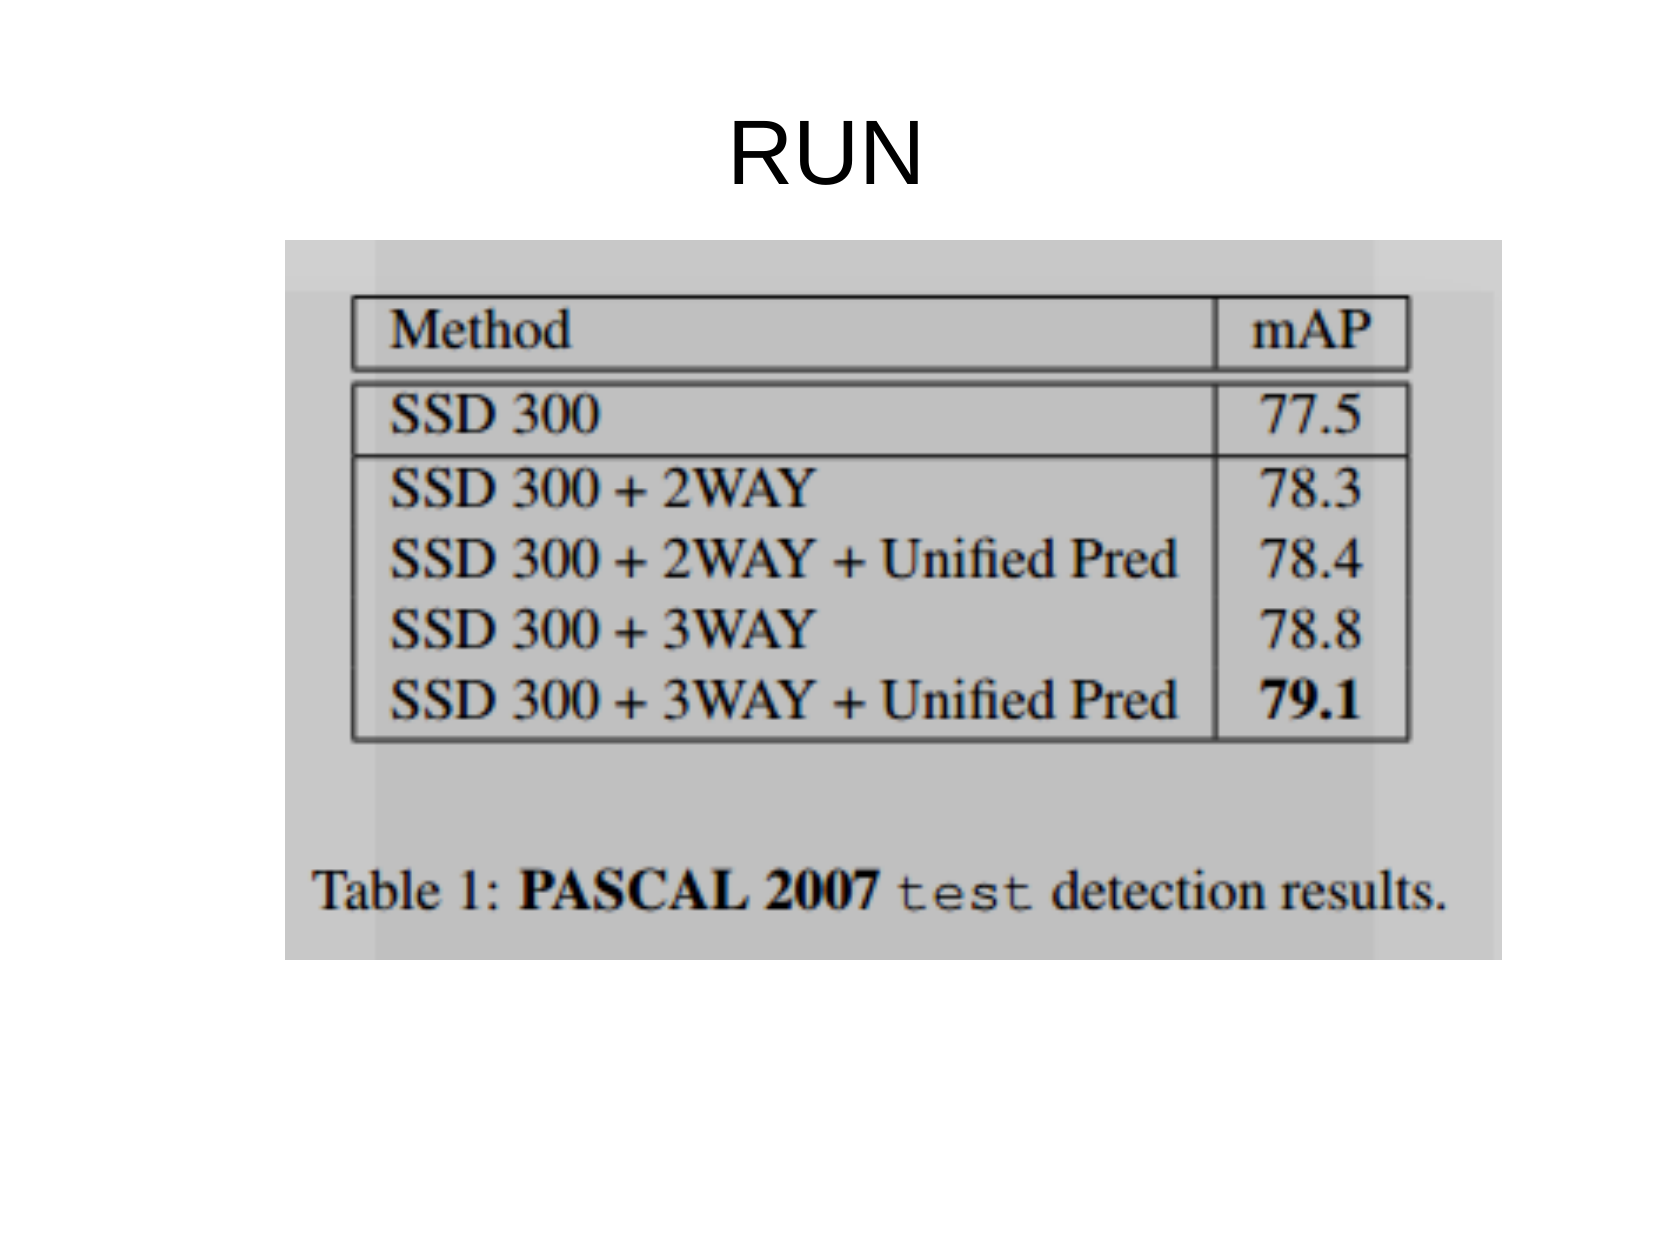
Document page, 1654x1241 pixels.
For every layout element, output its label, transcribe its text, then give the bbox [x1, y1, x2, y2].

title RUN [82, 49, 1571, 257]
picture [285, 240, 1502, 961]
